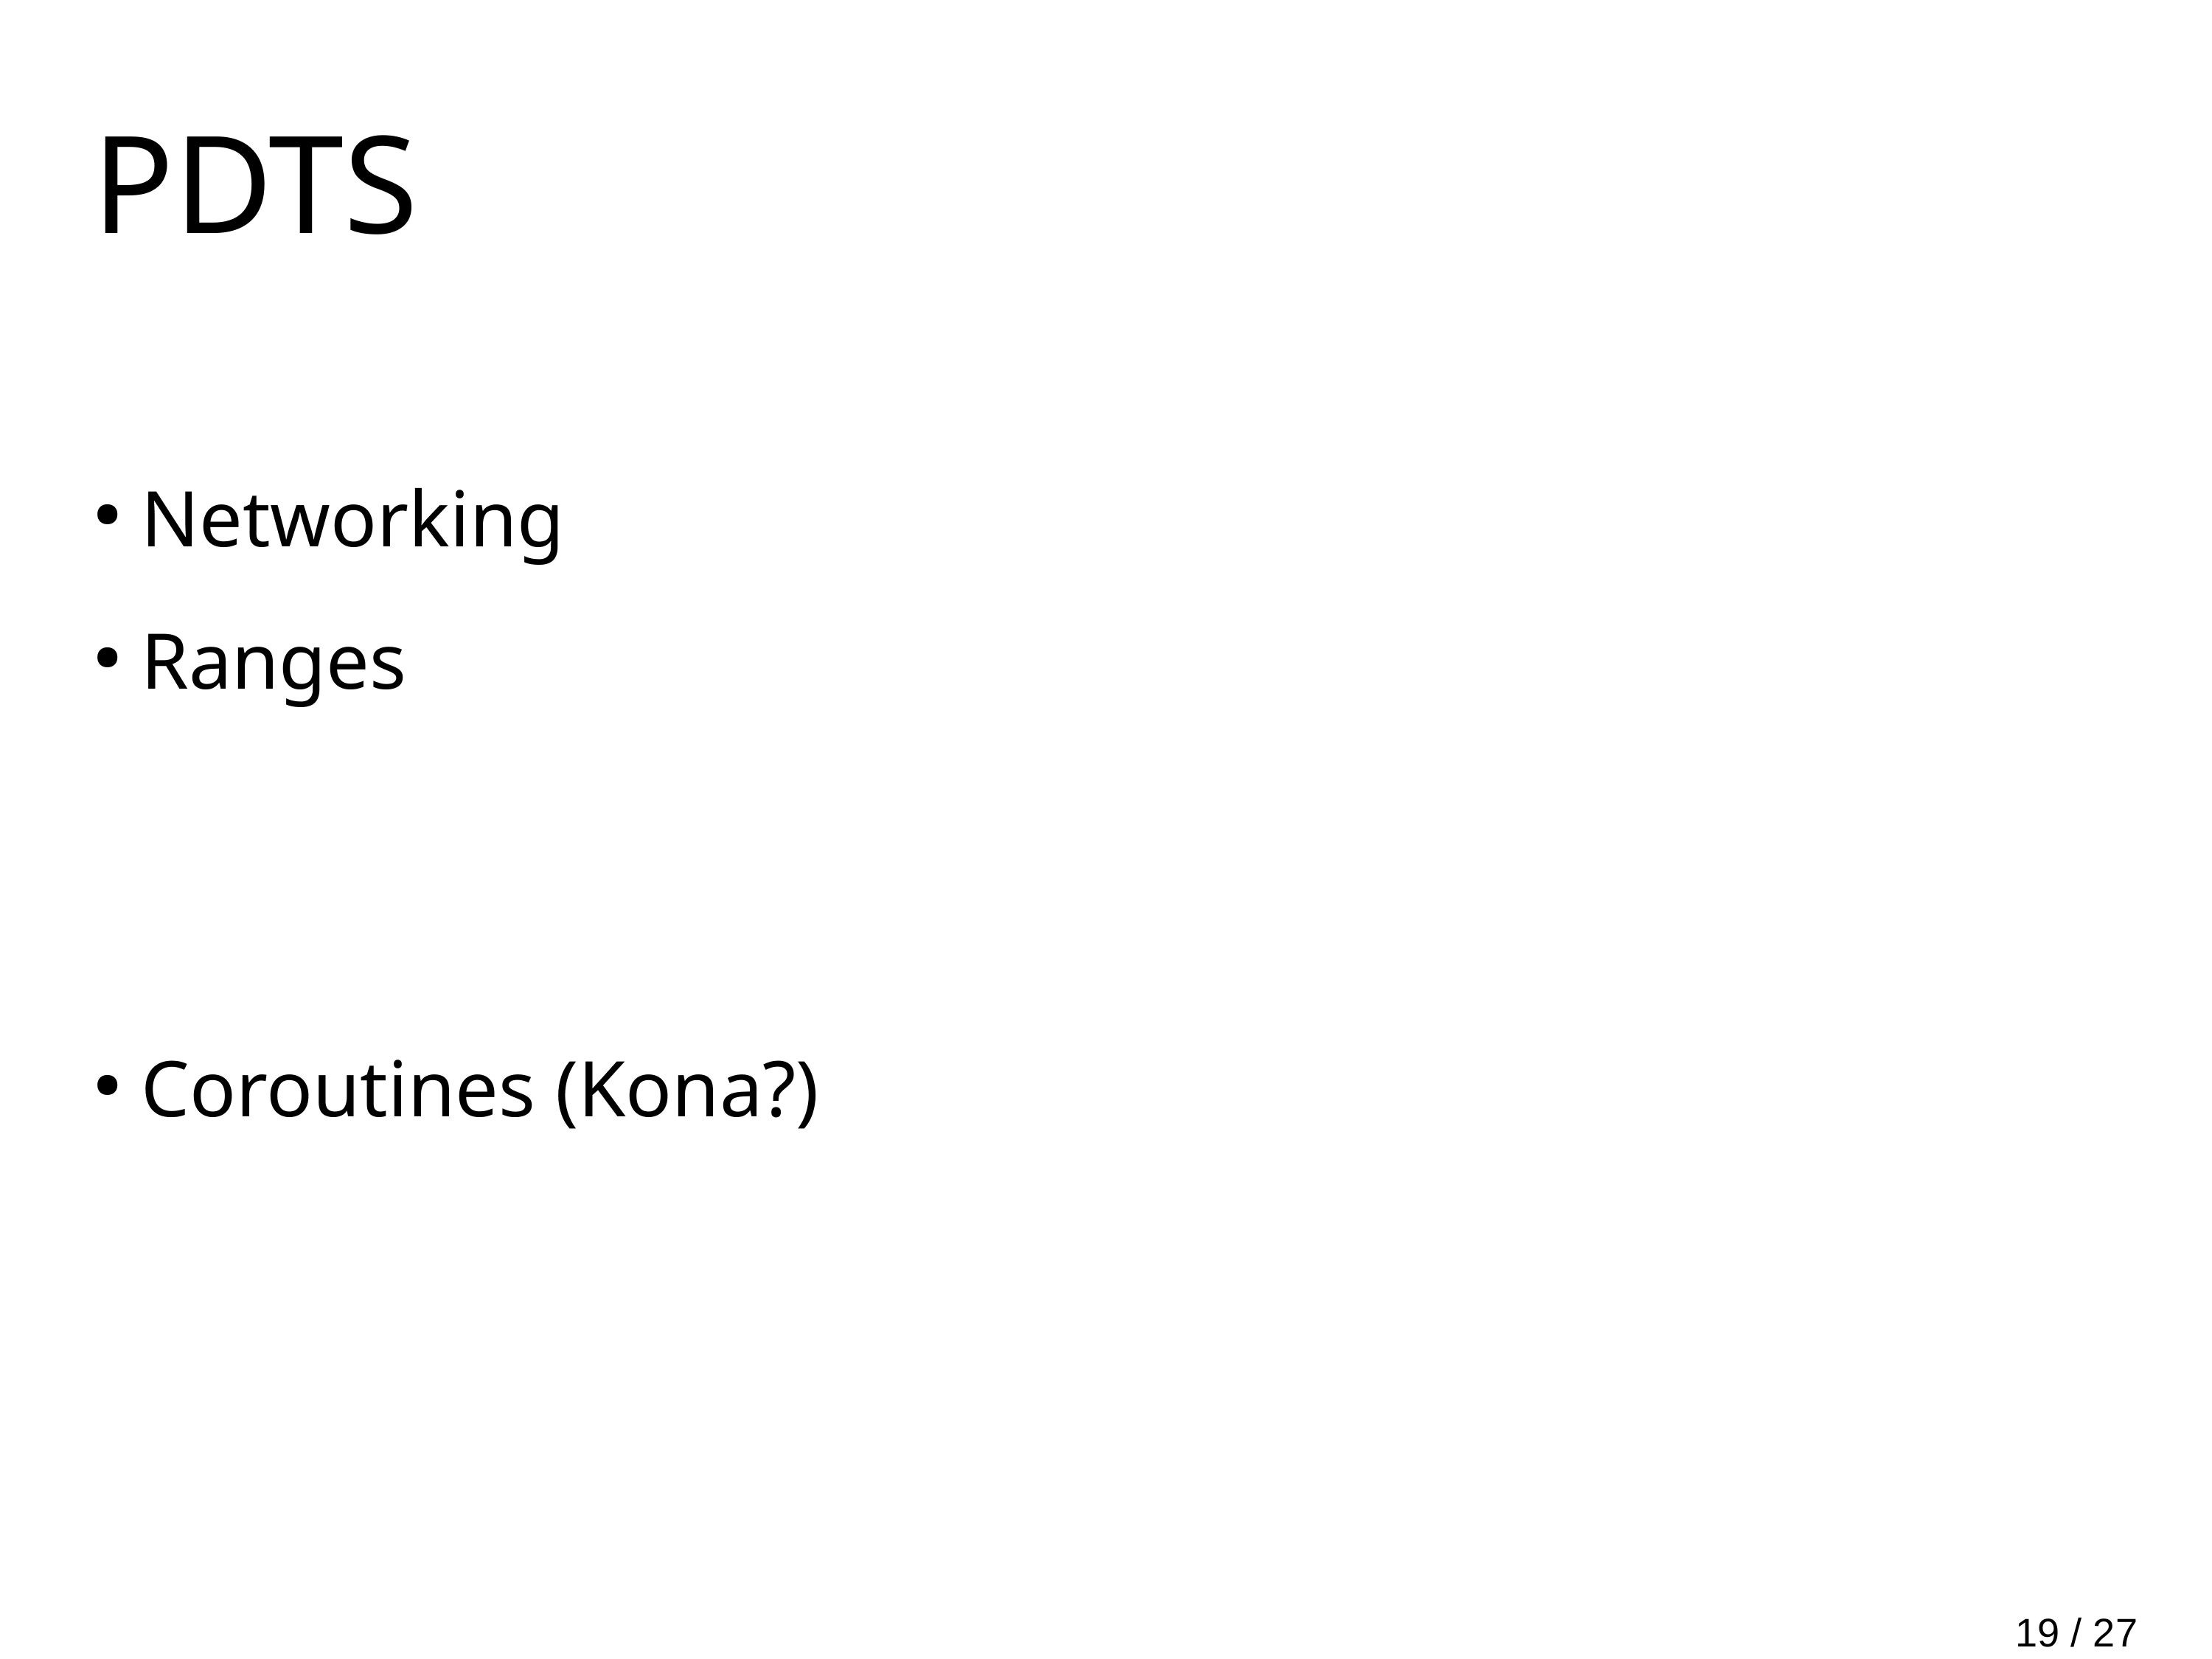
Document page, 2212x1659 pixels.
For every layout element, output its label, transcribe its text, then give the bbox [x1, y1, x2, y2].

title PDTS [92, 92, 2119, 277]
text_box Networking Ranges Coroutines (Kona?) [83, 443, 2157, 1651]
text_box 19 / 27 [2004, 1605, 2212, 1659]
